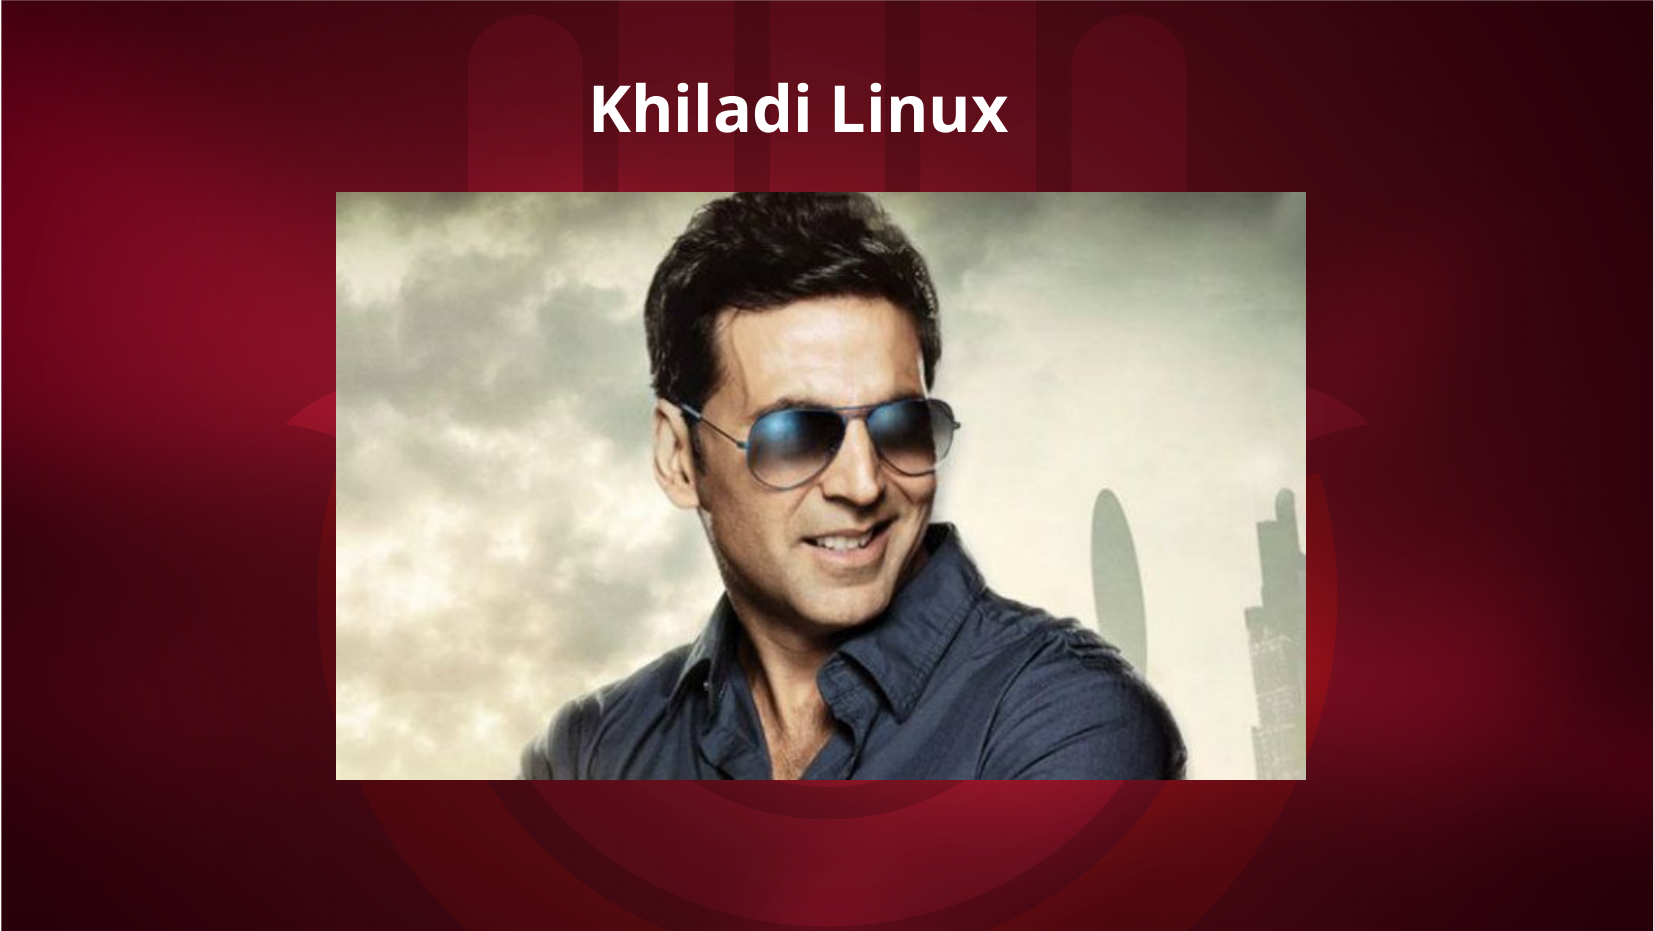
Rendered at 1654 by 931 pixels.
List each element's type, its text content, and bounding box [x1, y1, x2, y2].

picture [0, 0, 1654, 931]
title Khiladi Linux [90, 30, 1508, 186]
